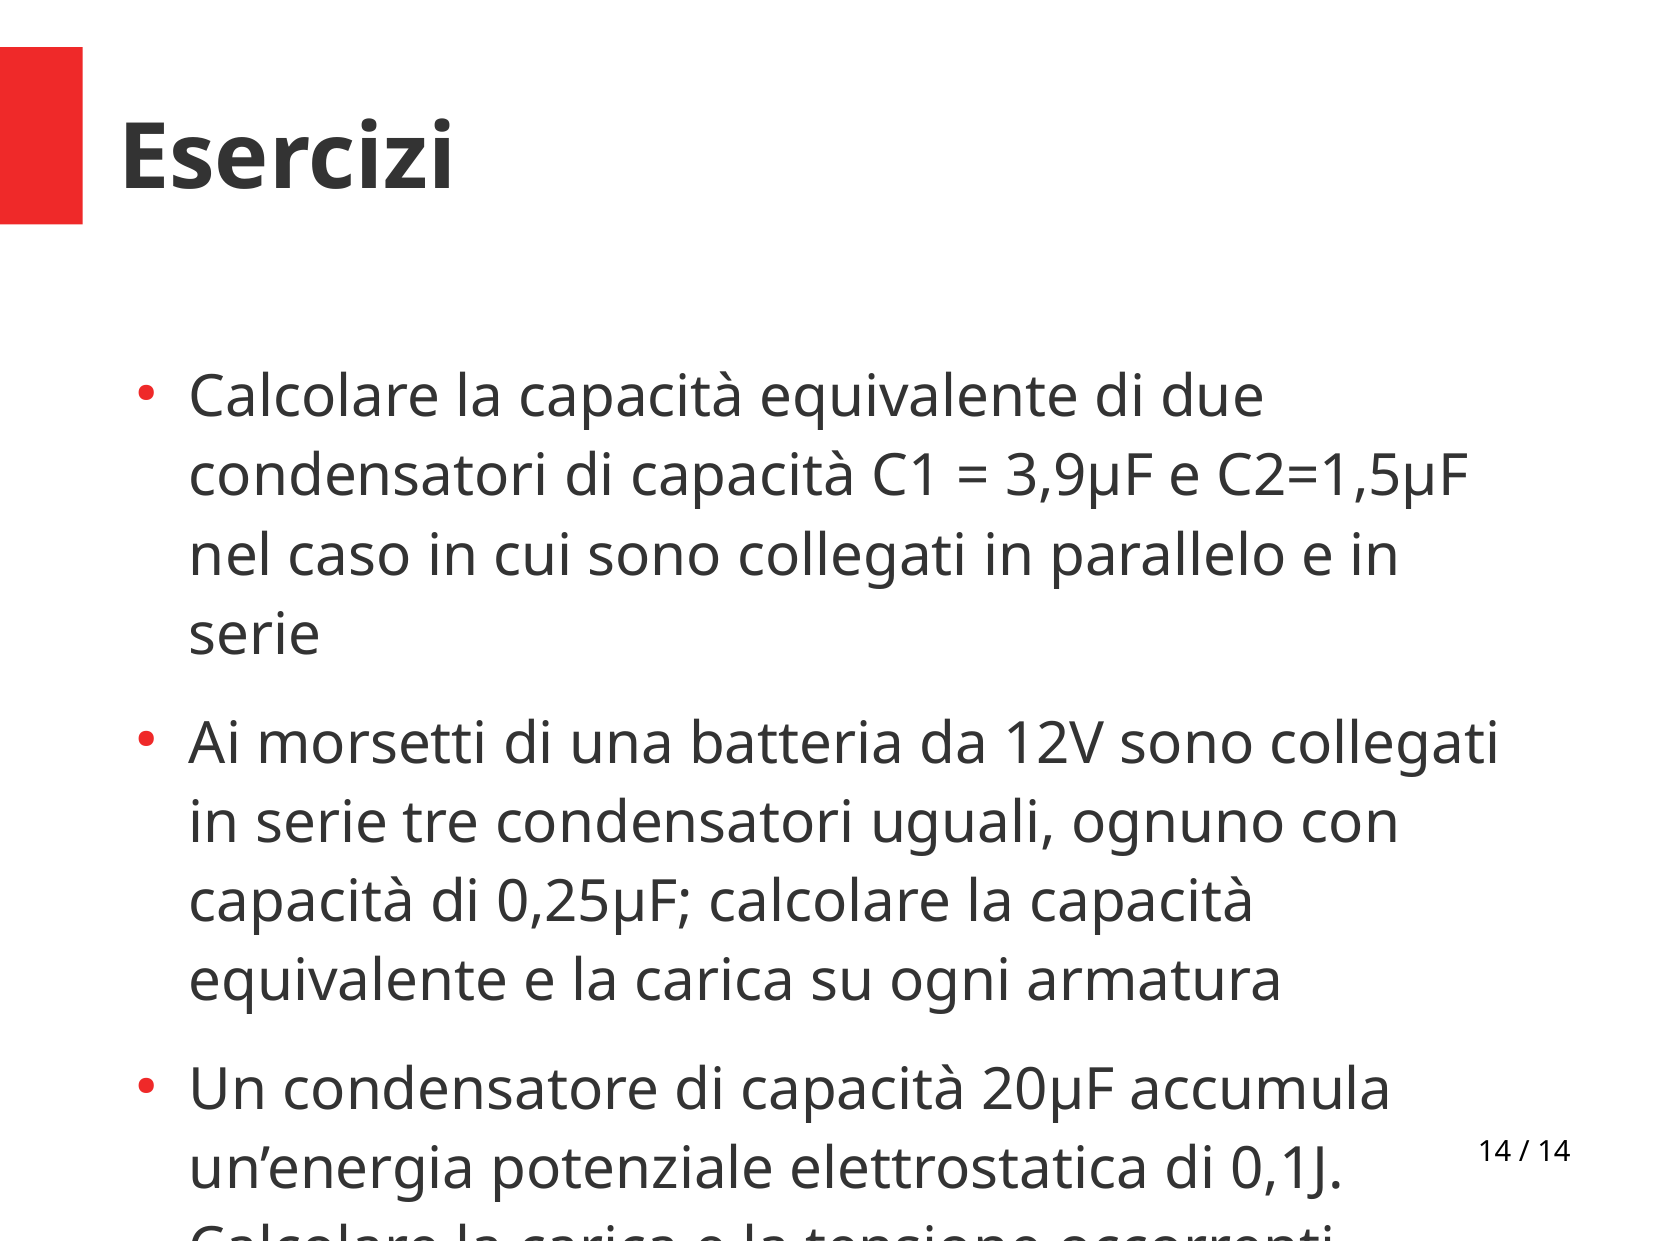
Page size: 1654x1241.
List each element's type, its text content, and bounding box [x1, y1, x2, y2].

list Calcolare la capacità equivalente di due condensatori di capacità C1 = 3,9μF e C2=1,5μF nel caso in cui sono collegati in parallelo e in serie Ai morsetti di una batteria da 12V sono collegati in serie tre condensatori uguali, ognuno con capacità di 0,25μF; calcolare la capacità equivalente e la carica su ogni armatura Un condensatore di capacità 20μF accumula un’energia potenziale elettrostatica di 0,1J. Calcolare la carica e la tensione occorrenti [118, 354, 1536, 1074]
title Esercizi [118, 49, 1571, 257]
